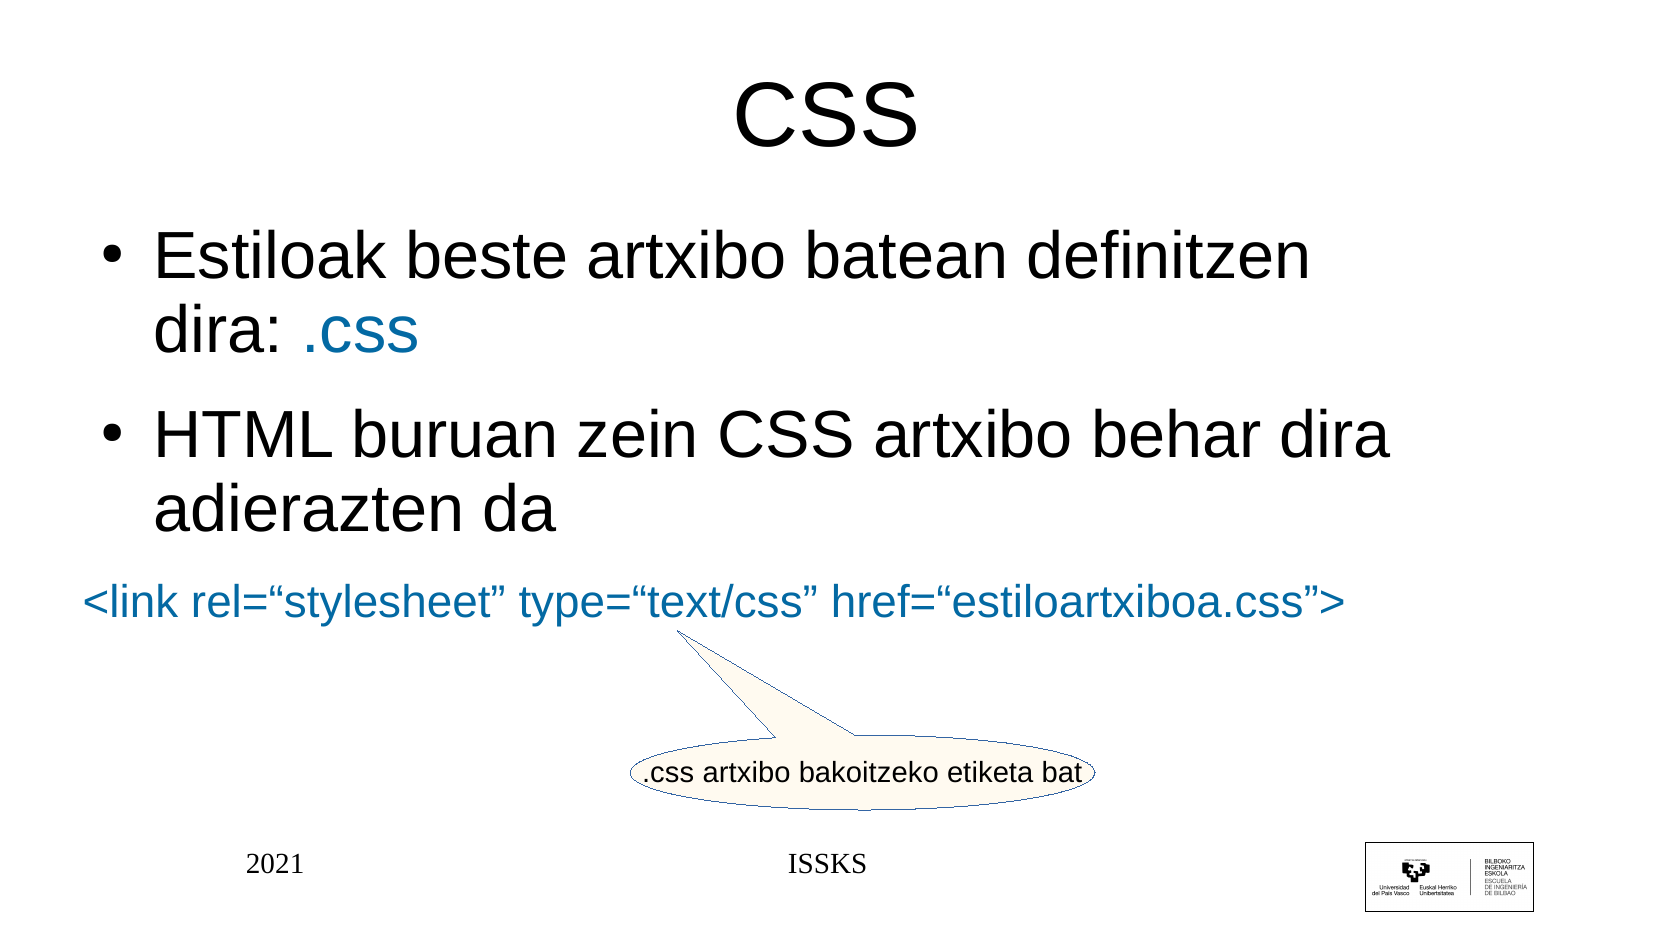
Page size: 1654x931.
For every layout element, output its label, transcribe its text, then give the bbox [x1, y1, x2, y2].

picture [1366, 843, 1533, 911]
title CSS [82, 37, 1571, 193]
text_box .css artxibo bakoitzeko etiketa bat [630, 630, 1096, 811]
list Estiloak beste artxibo batean definitzen dira: .css HTML buruan zein CSS artxibo behar dira adierazten da <link rel=“stylesheet” type=“text/css” href=“estiloartxiboa.css”> [82, 217, 1456, 758]
